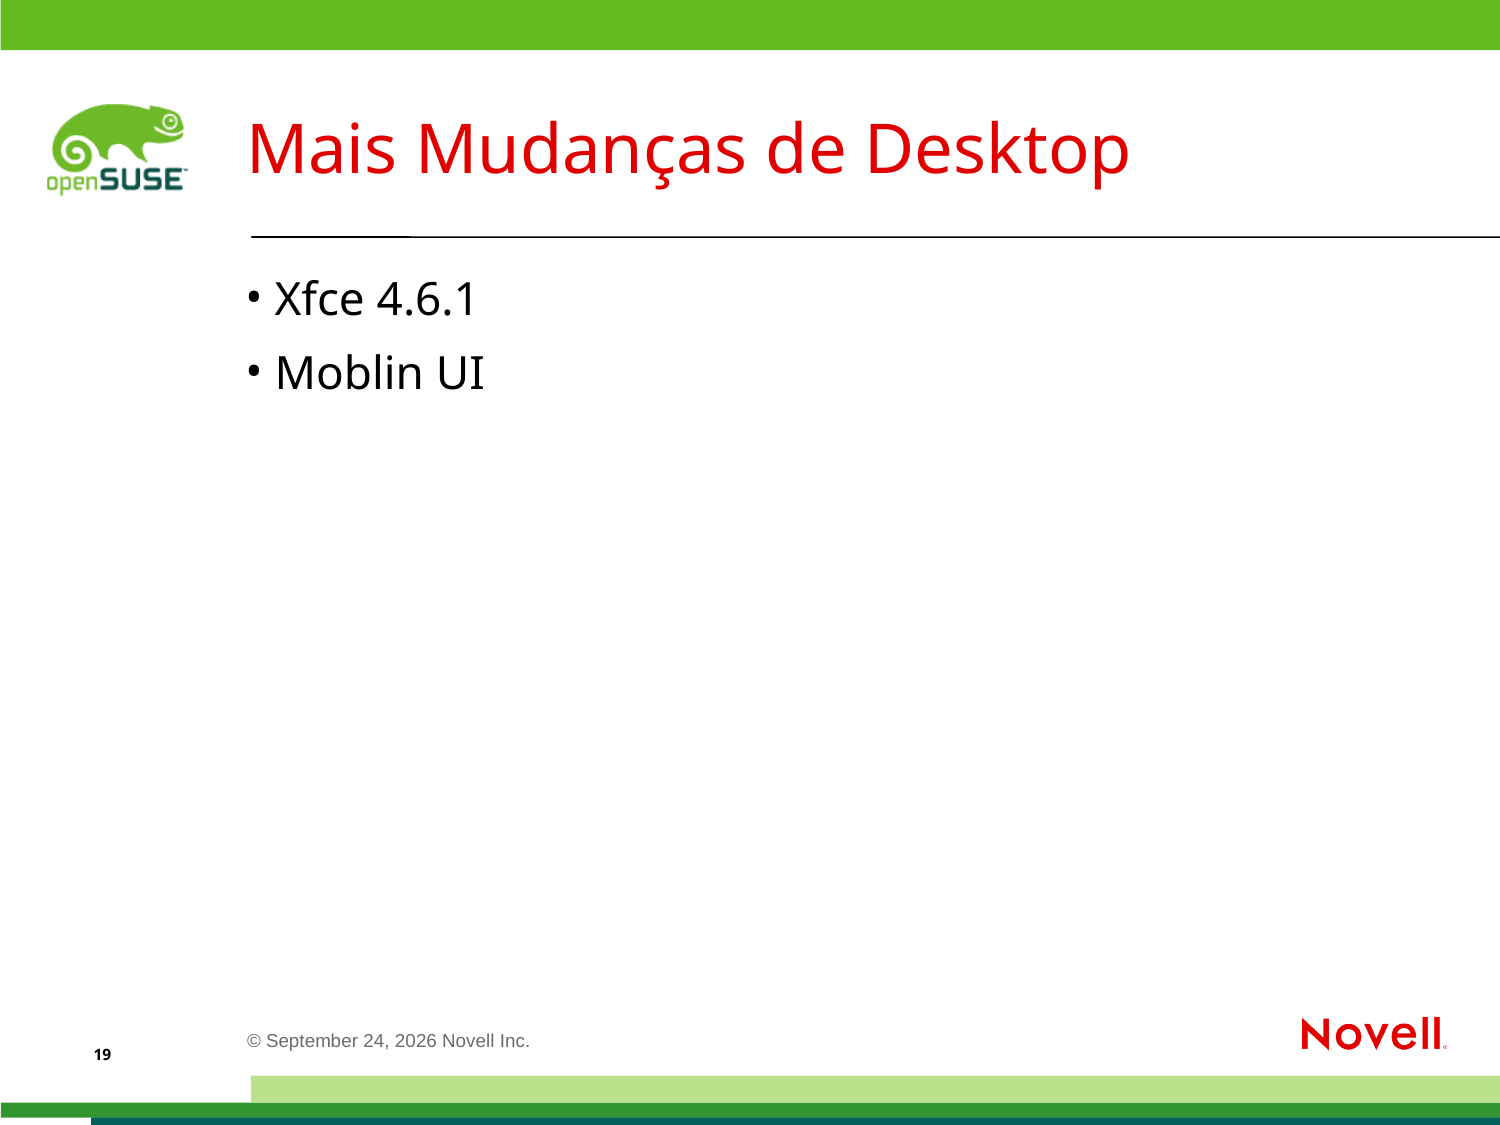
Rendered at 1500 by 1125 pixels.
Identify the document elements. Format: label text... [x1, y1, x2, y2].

list Xfce 4.6.1 Moblin UI [245, 267, 1458, 1010]
picture [47, 104, 188, 197]
picture [1295, 1011, 1453, 1056]
title Mais Mudanças de Desktop [246, 68, 1409, 231]
